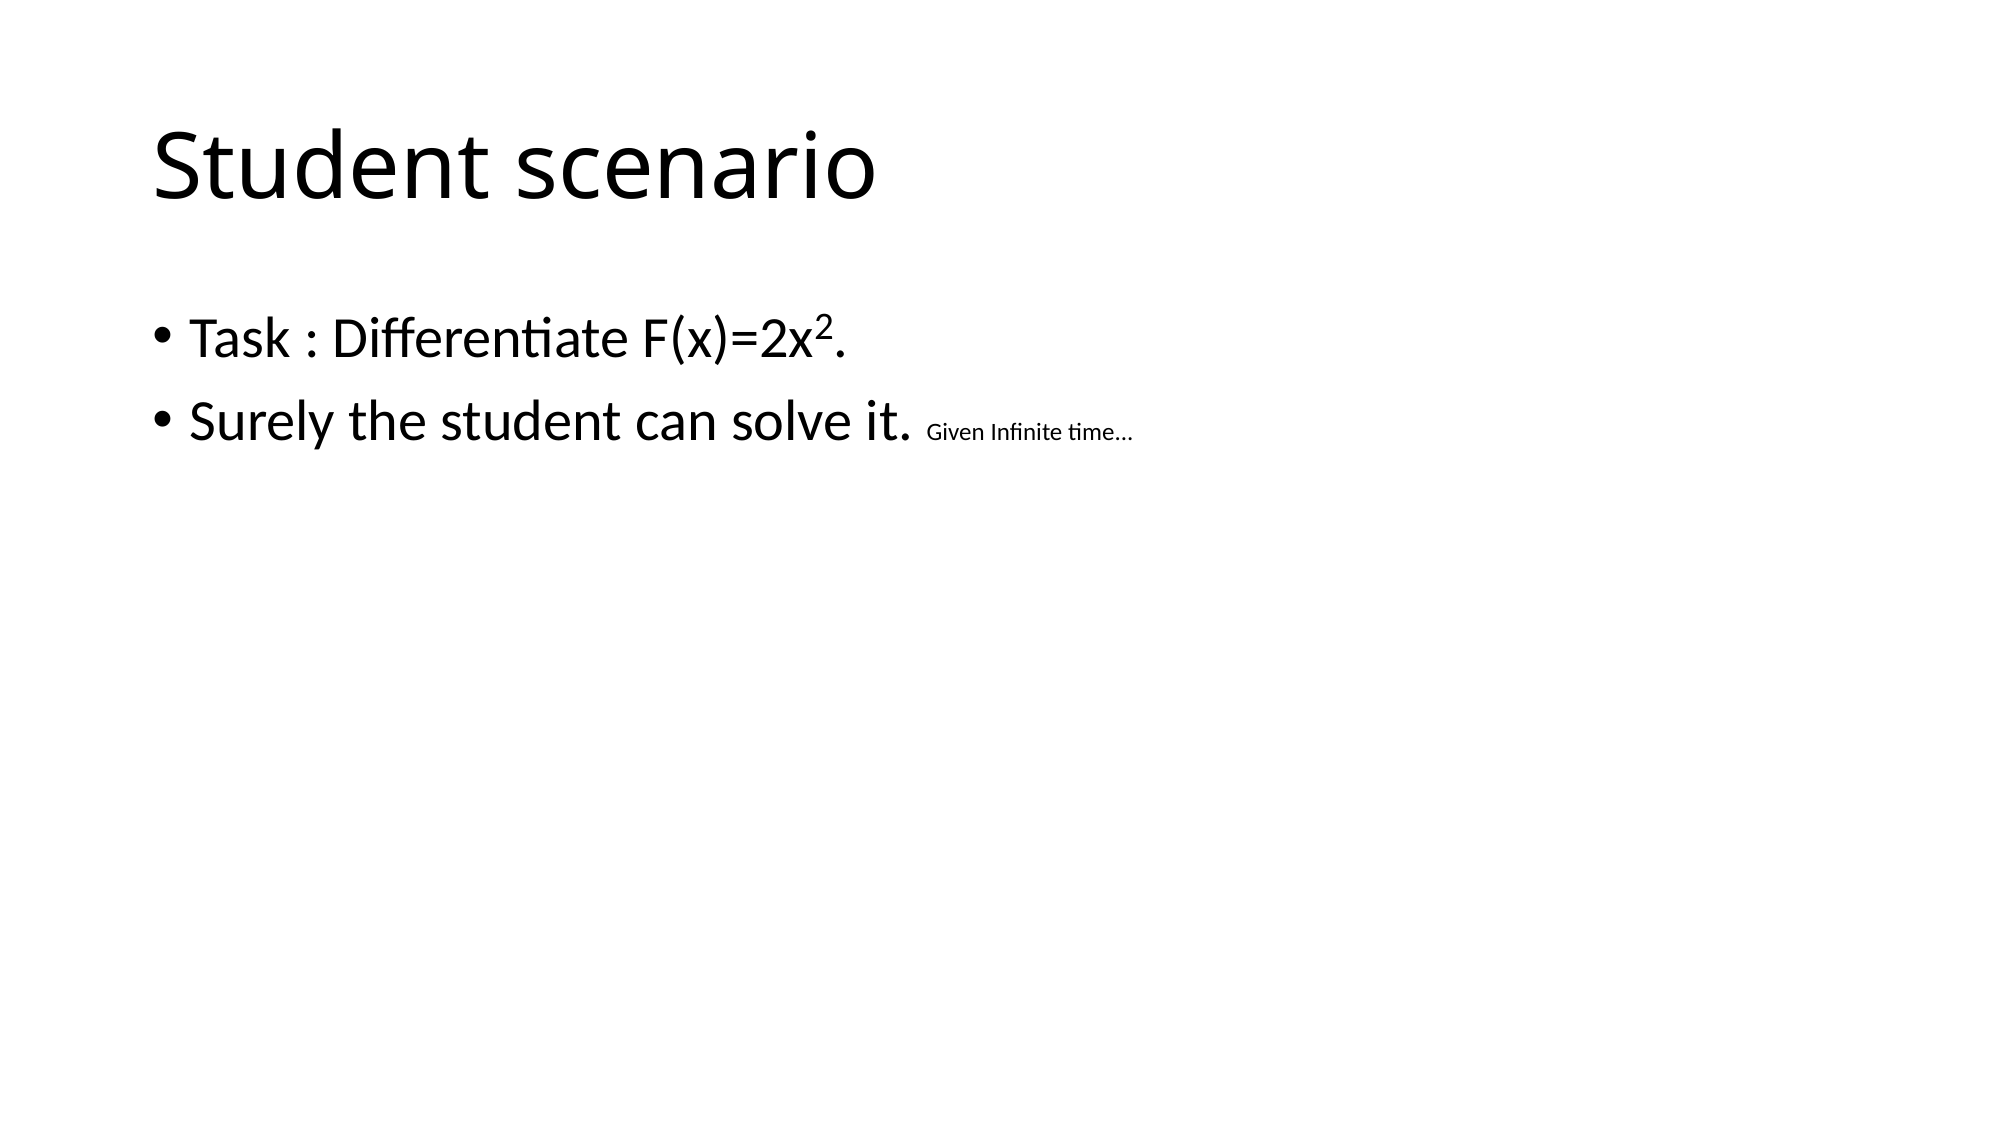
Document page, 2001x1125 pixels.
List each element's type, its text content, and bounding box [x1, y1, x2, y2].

list Task : Differentiate F(x)=2x2. Surely the student can solve it. Given Infinite time... [137, 299, 1863, 1014]
title Student scenario [137, 59, 1863, 278]
